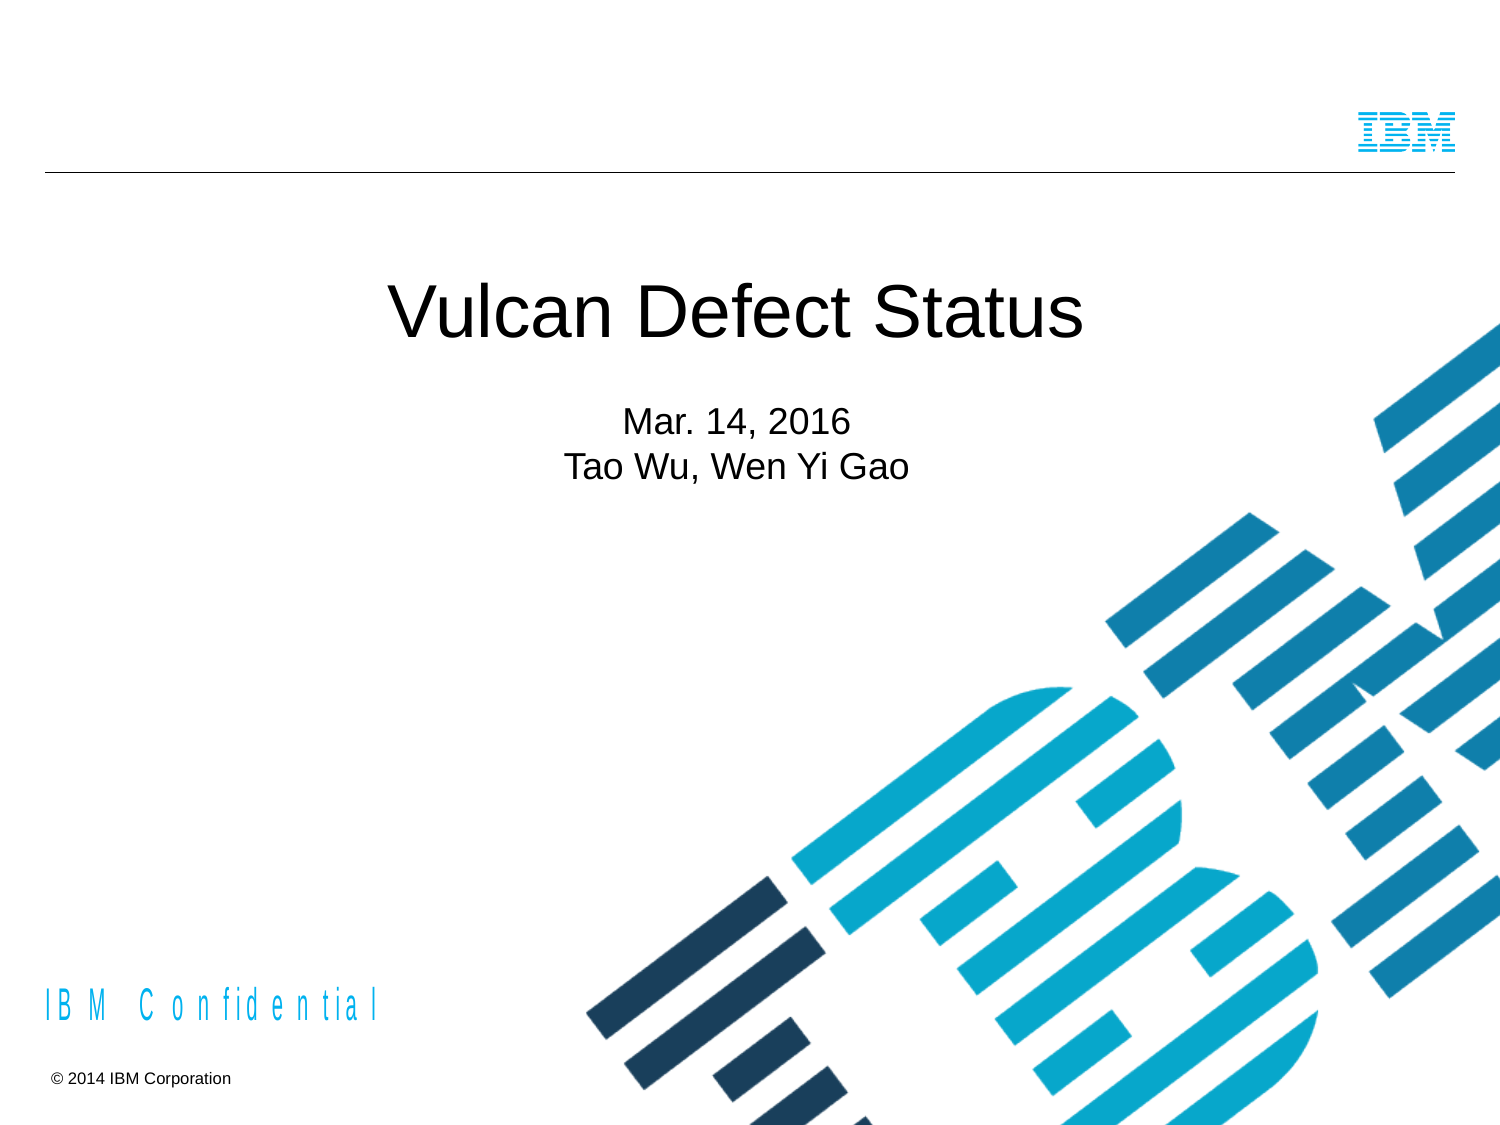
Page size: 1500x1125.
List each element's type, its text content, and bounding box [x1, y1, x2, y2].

title Vulcan Defect Status Mar. 14, 2016 Tao Wu, Wen Yi Gao [22, 196, 1416, 554]
picture [585, 308, 1500, 1125]
picture [29, 972, 400, 1040]
picture [1358, 112, 1455, 152]
